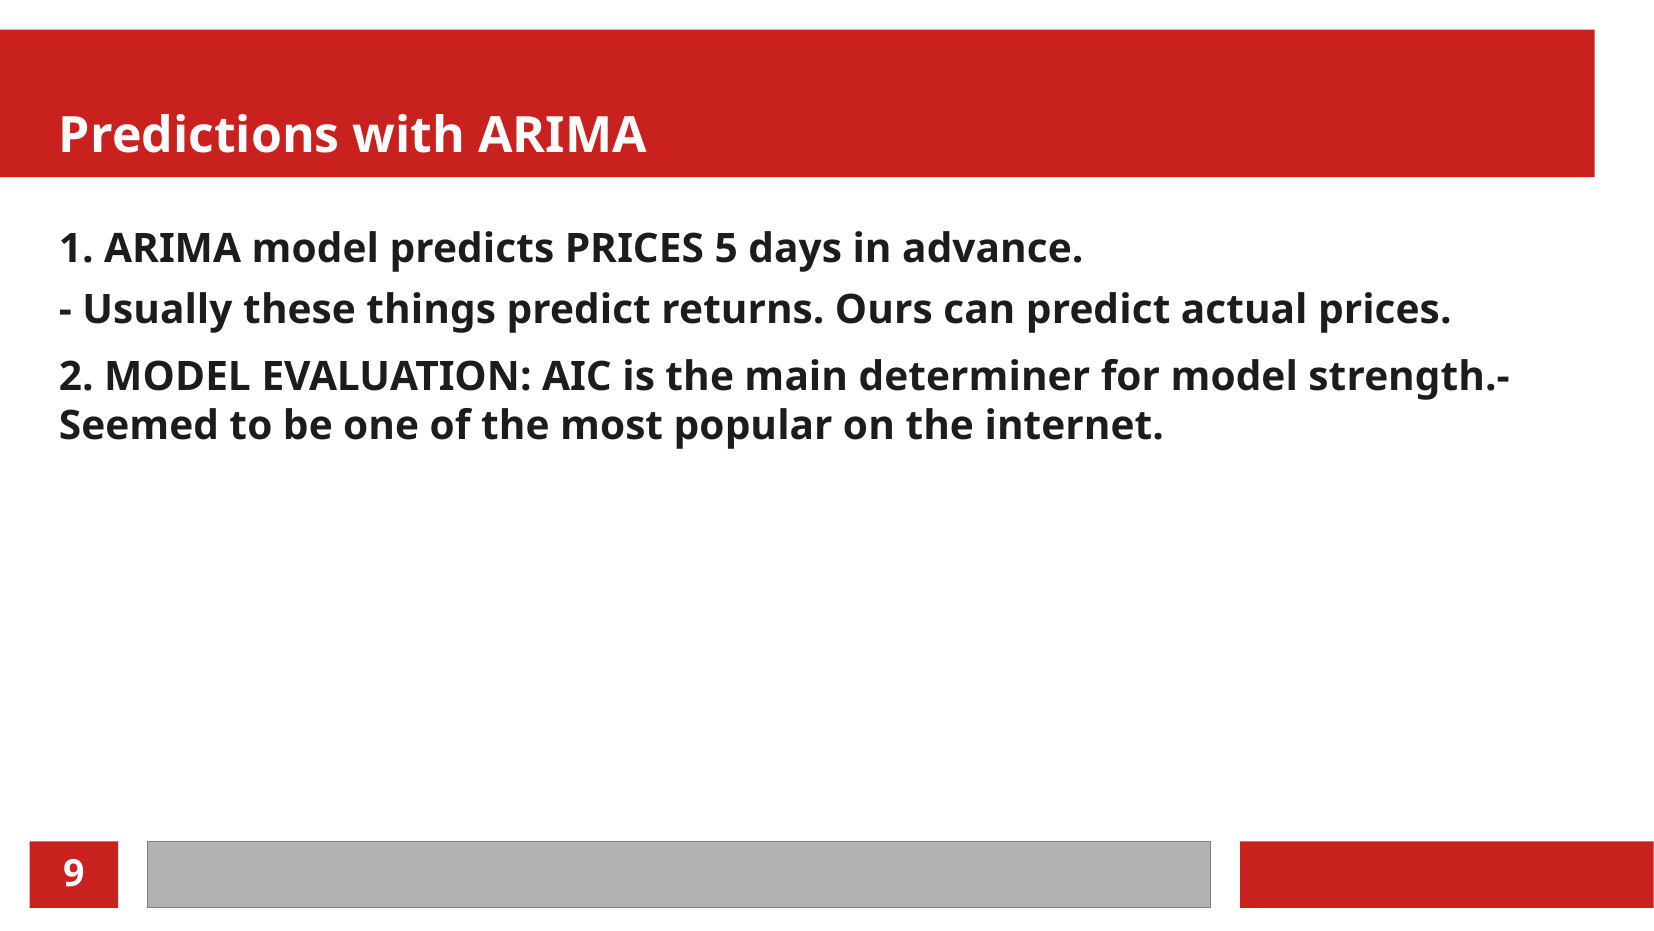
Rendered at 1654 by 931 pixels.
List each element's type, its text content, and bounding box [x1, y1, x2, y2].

list 1. ARIMA model predicts PRICES 5 days in advance. - Usually these things predict returns. Ours can predict actual prices. 2. MODEL EVALUATION: AIC is the main determiner for model strength.- Seemed to be one of the most popular on the internet. [59, 221, 1565, 798]
title Predictions with ARIMA [59, 44, 1595, 163]
text_box [0, 841, 178, 908]
